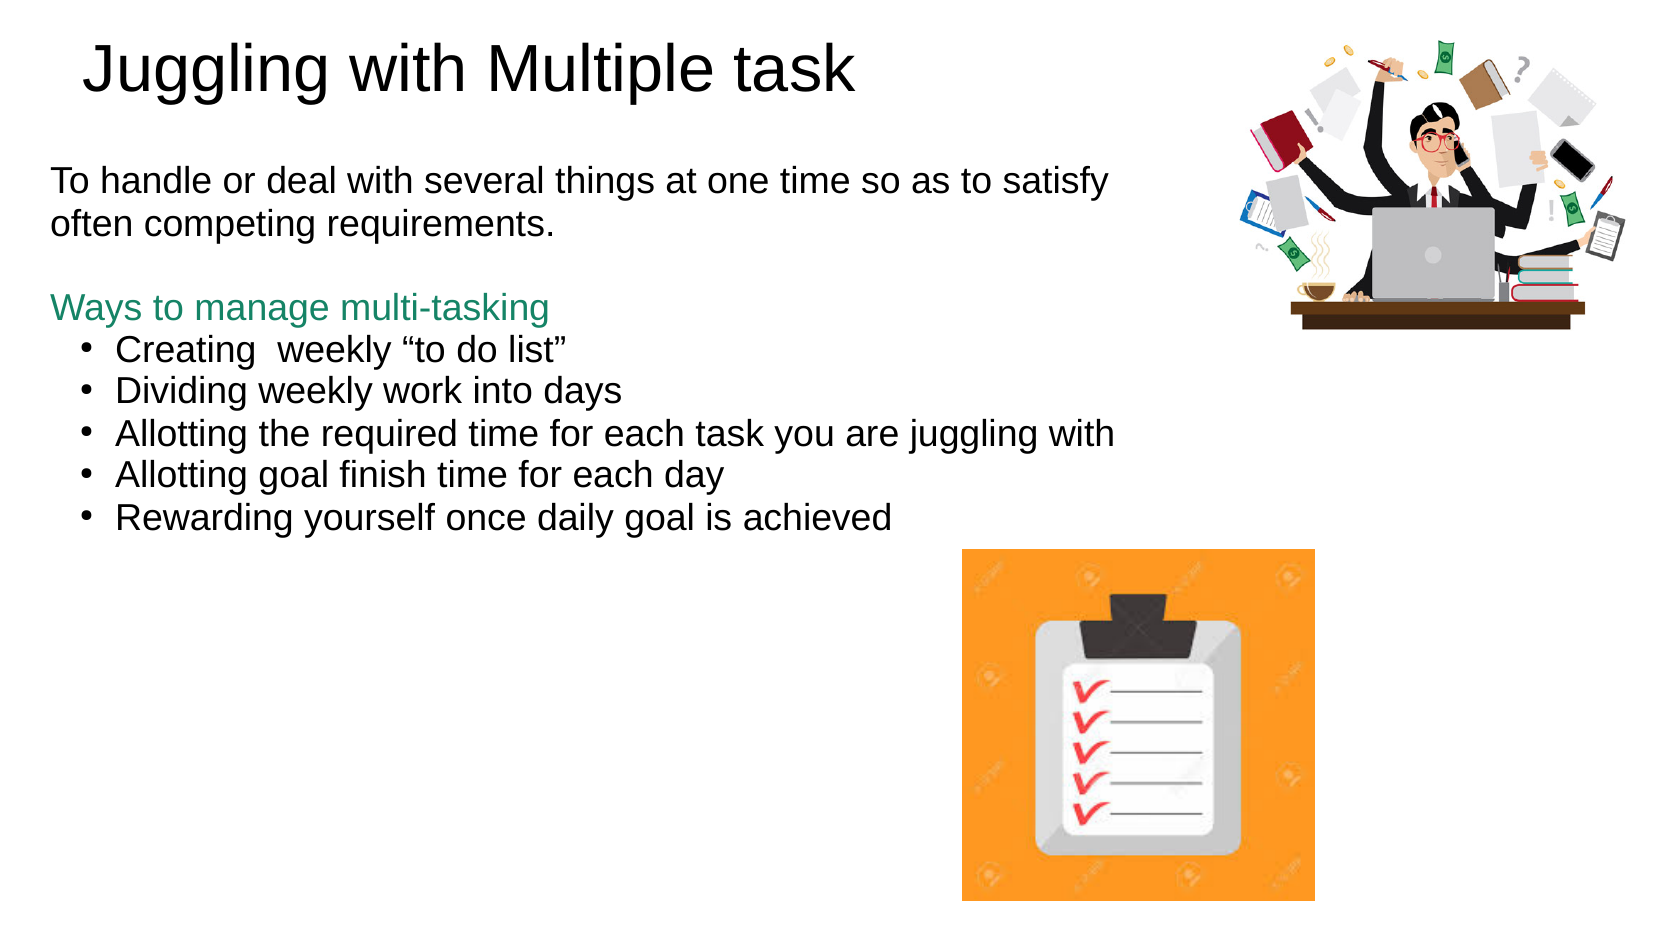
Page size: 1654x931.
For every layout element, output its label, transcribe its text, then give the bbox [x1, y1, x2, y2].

picture [1216, 22, 1642, 355]
text_box To handle or deal with several things at one time so as to satisfy often competing requirements. Ways to manage multi-tasking Creating weekly “to do list” Dividing weekly work into days Allotting the required time for each task you are juggling with Allotting goal finish time for each day Rewarding yourself once daily goal is achieved [35, 152, 1134, 546]
picture [962, 549, 1315, 901]
title Juggling with Multiple task [82, 31, 1216, 187]
